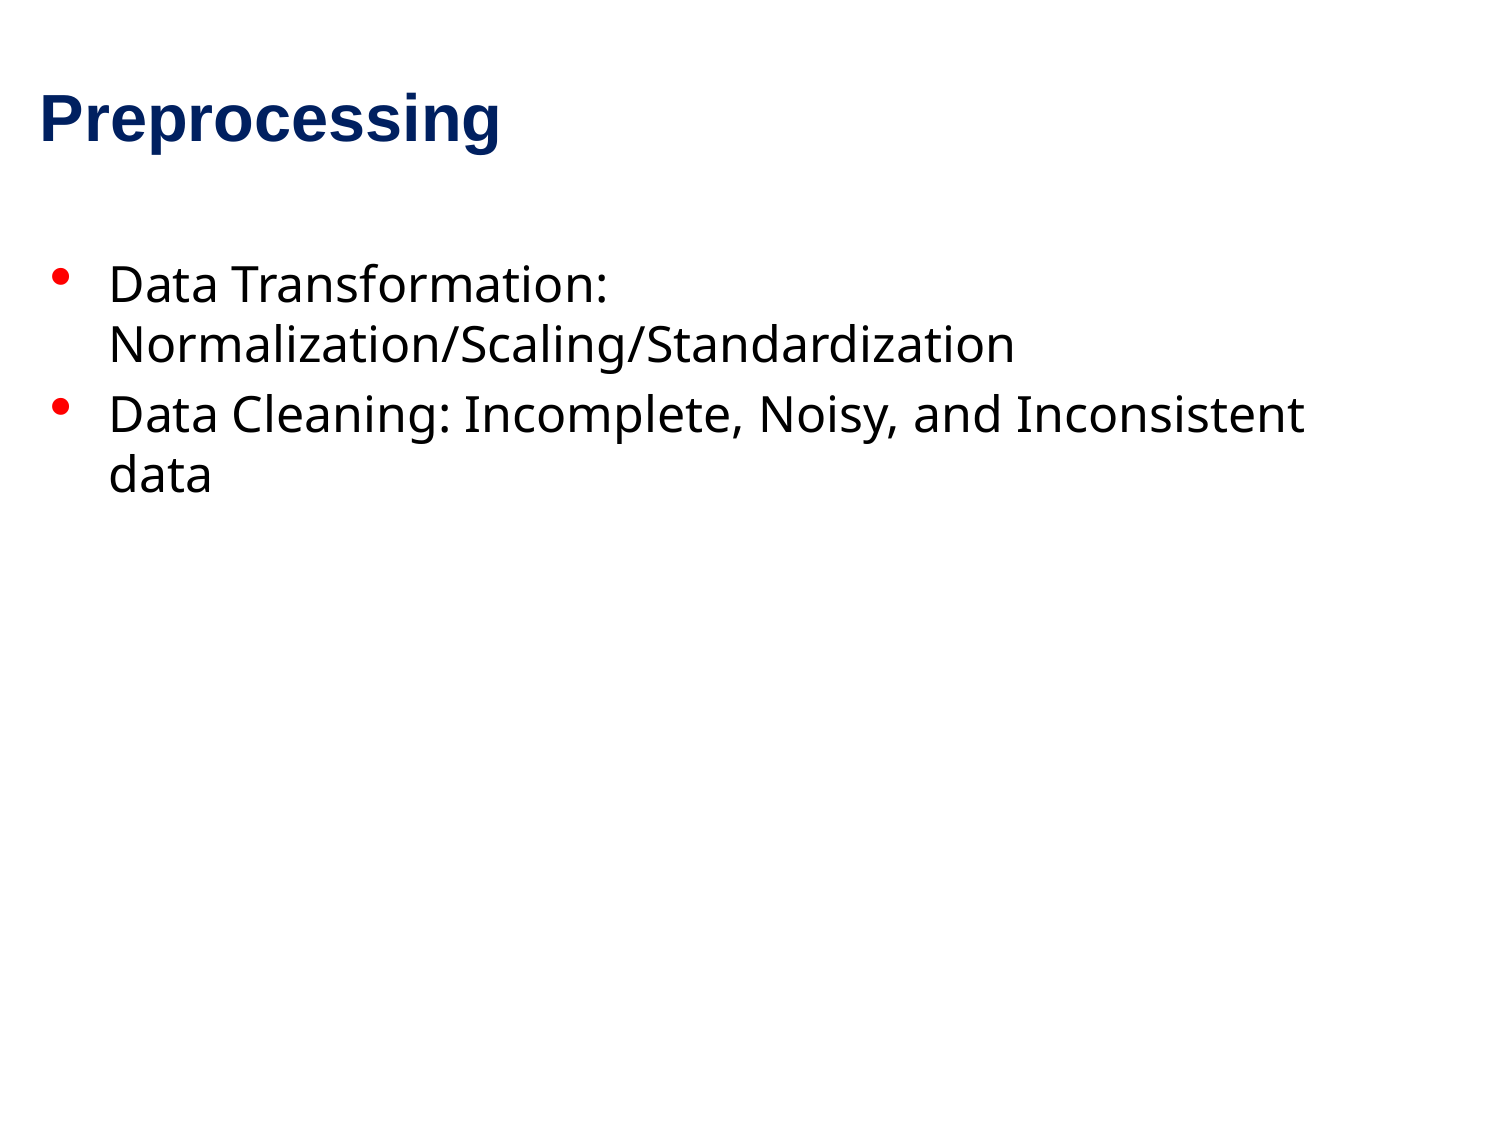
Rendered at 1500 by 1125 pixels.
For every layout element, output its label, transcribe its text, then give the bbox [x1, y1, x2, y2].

title Preprocessing [24, 24, 1096, 162]
list Data Transformation: Normalization/Scaling/Standardization Data Cleaning: Incomplete, Noisy, and Inconsistent data [37, 174, 1379, 1087]
